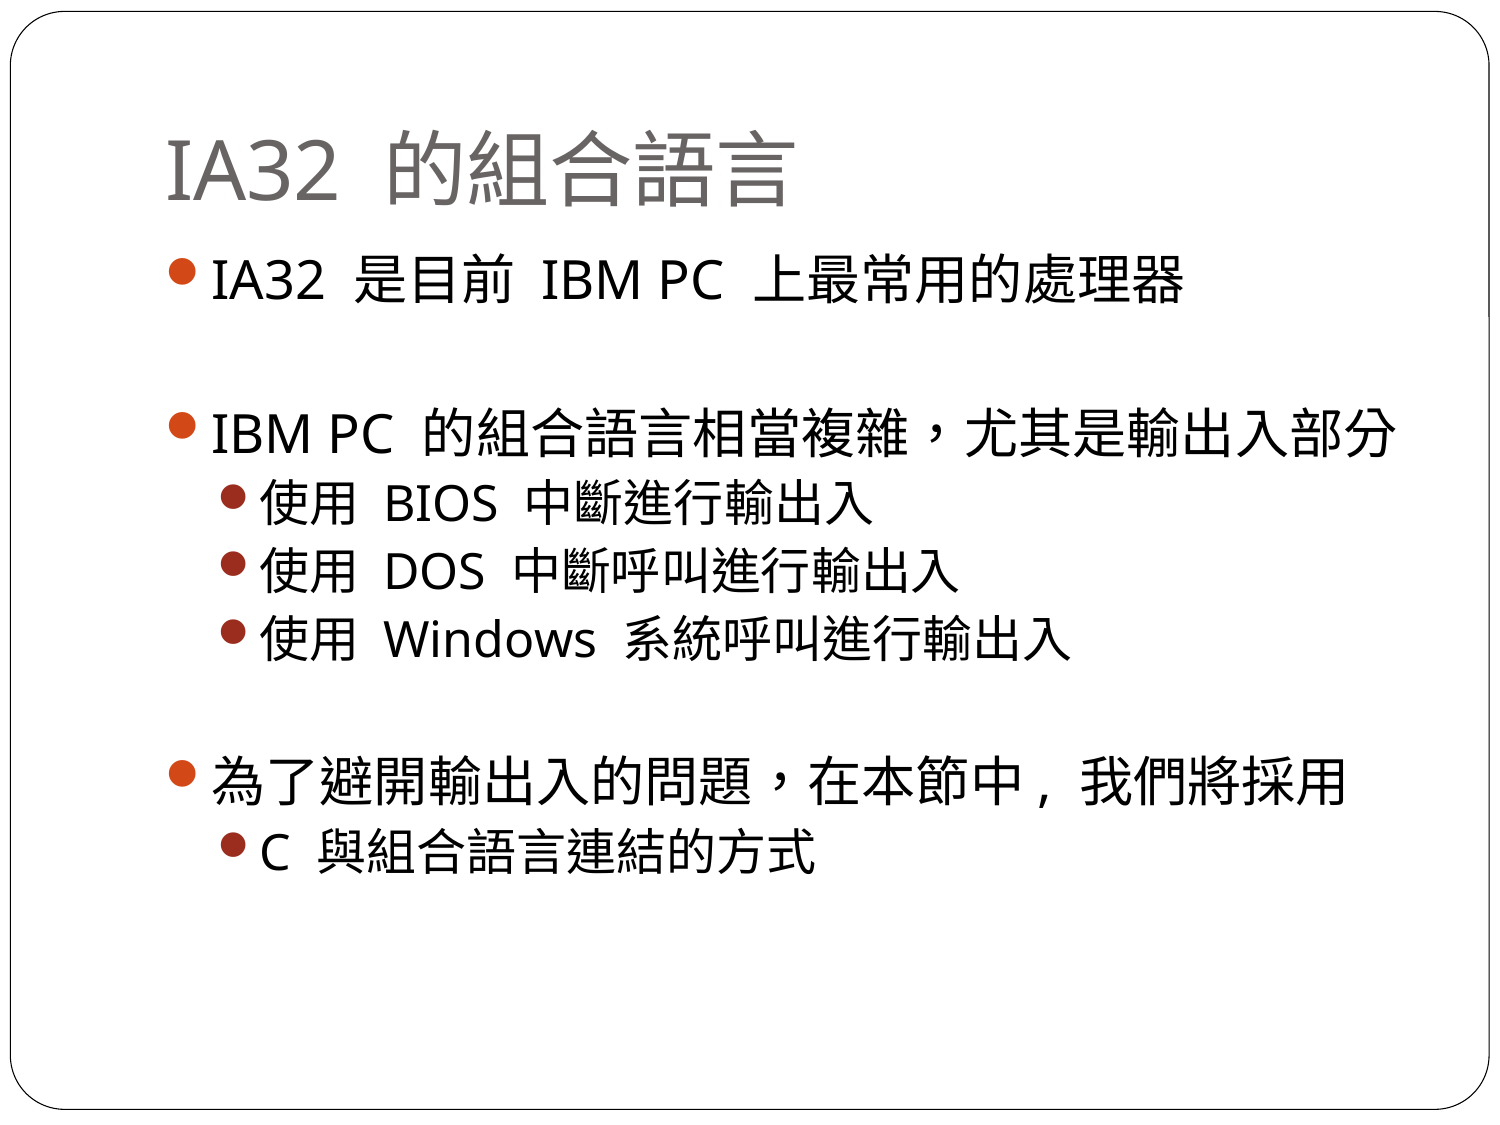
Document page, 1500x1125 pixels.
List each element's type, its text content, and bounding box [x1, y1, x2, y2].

title IA32 的組合語言 [150, 44, 1454, 233]
list IA32 是目前 IBM PC 上最常用的處理器 IBM PC 的組合語言相當複雜，尤其是輸出入部分 使用 BIOS 中斷進行輸出入 使用 DOS 中斷呼叫進行輸出入 使用 Windows 系統呼叫進行輸出入 為了避開輸出入的問題，在本節中, 我們將採用 C 與組合語言連結的方式 [150, 237, 1426, 1041]
